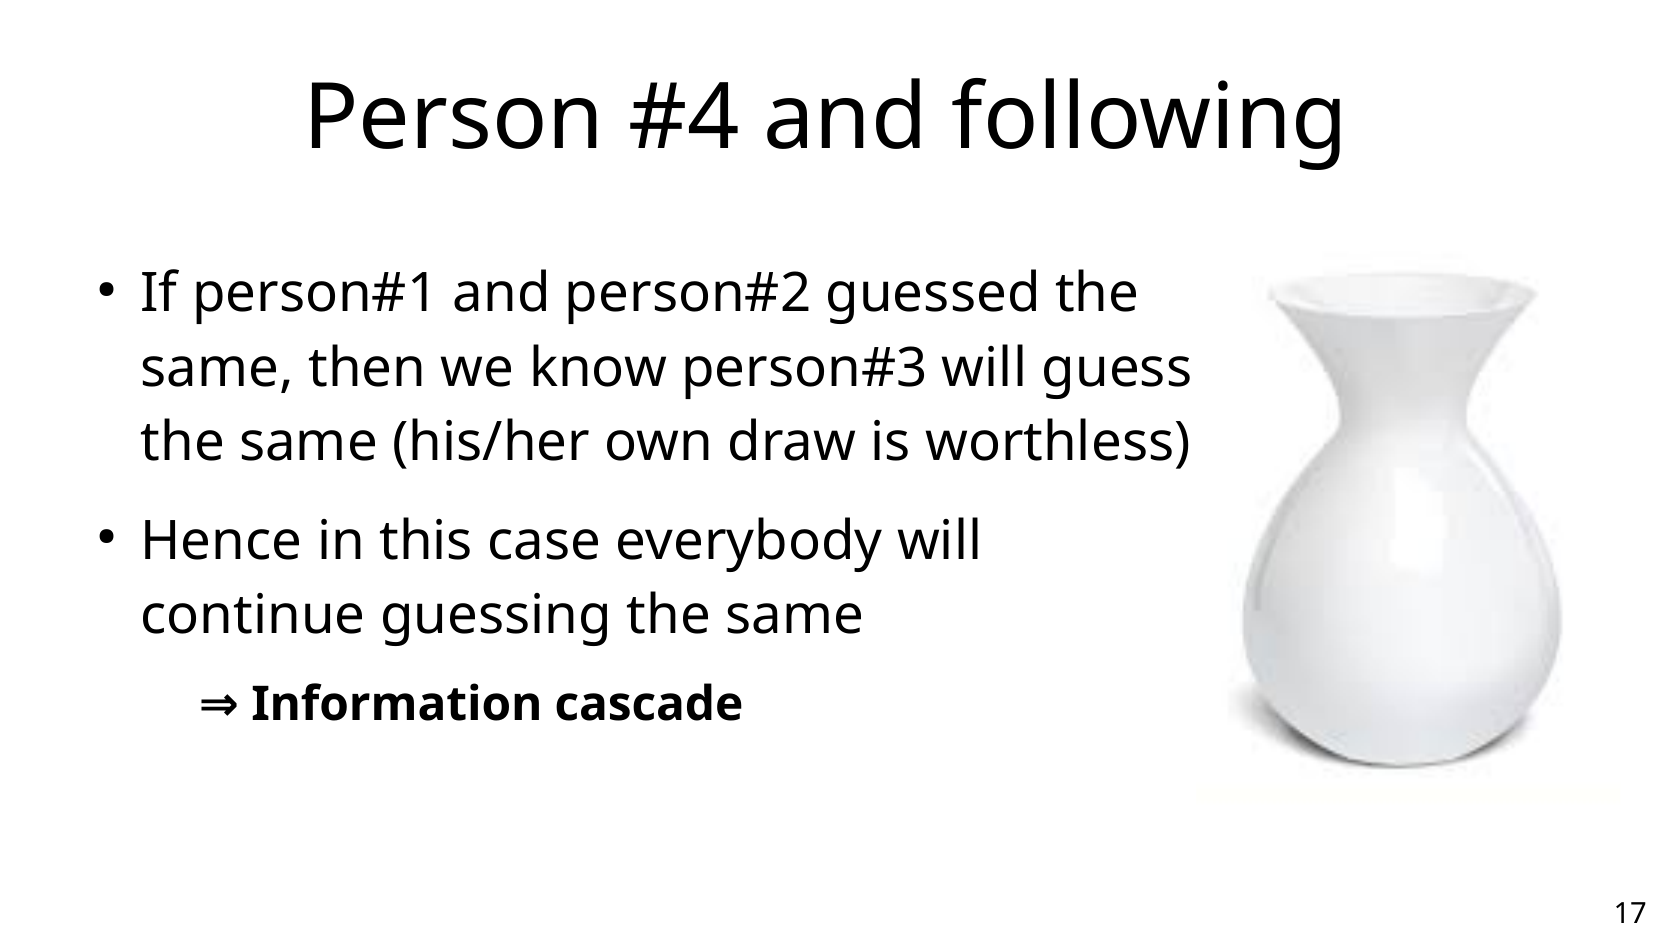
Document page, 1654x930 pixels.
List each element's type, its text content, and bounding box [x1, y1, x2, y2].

title Person #4 and following [82, 1, 1571, 225]
list If person#1 and person#2 guessed the same, then we know person#3 will guess the same (his/her own draw is worthless) Hence in this case everybody will continue guessing the same ⇒ Information cascade [82, 252, 1196, 793]
picture [1196, 240, 1621, 805]
